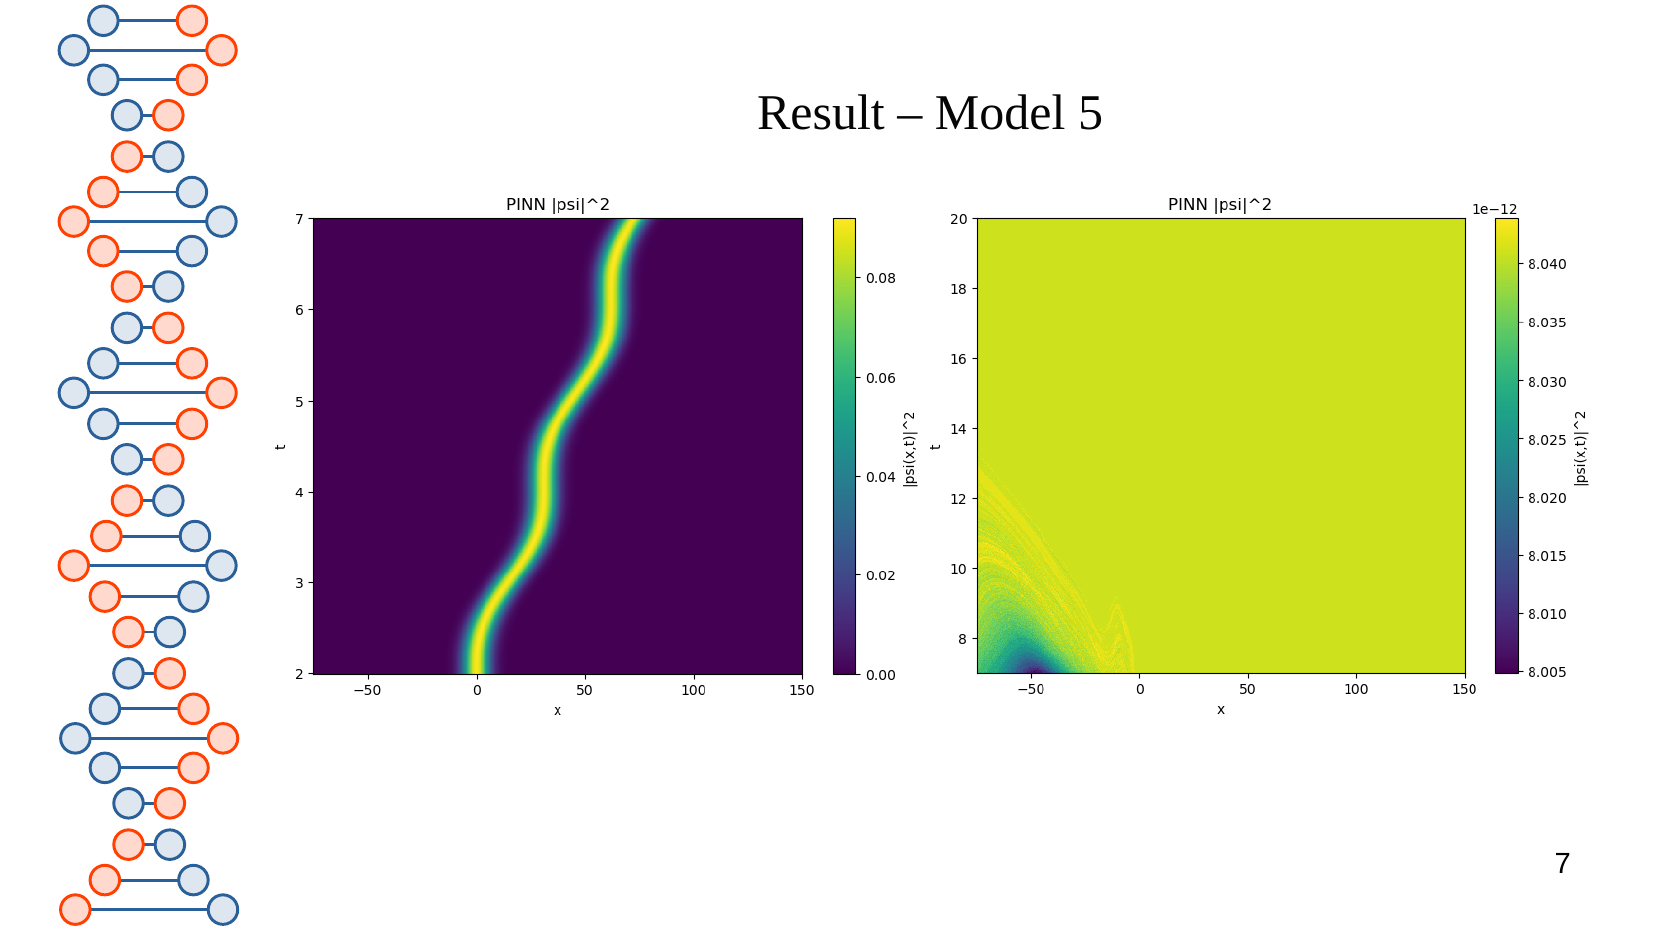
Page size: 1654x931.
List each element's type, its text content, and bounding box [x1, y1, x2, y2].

title Result – Model 5 [265, 35, 1595, 188]
picture [265, 188, 1595, 726]
